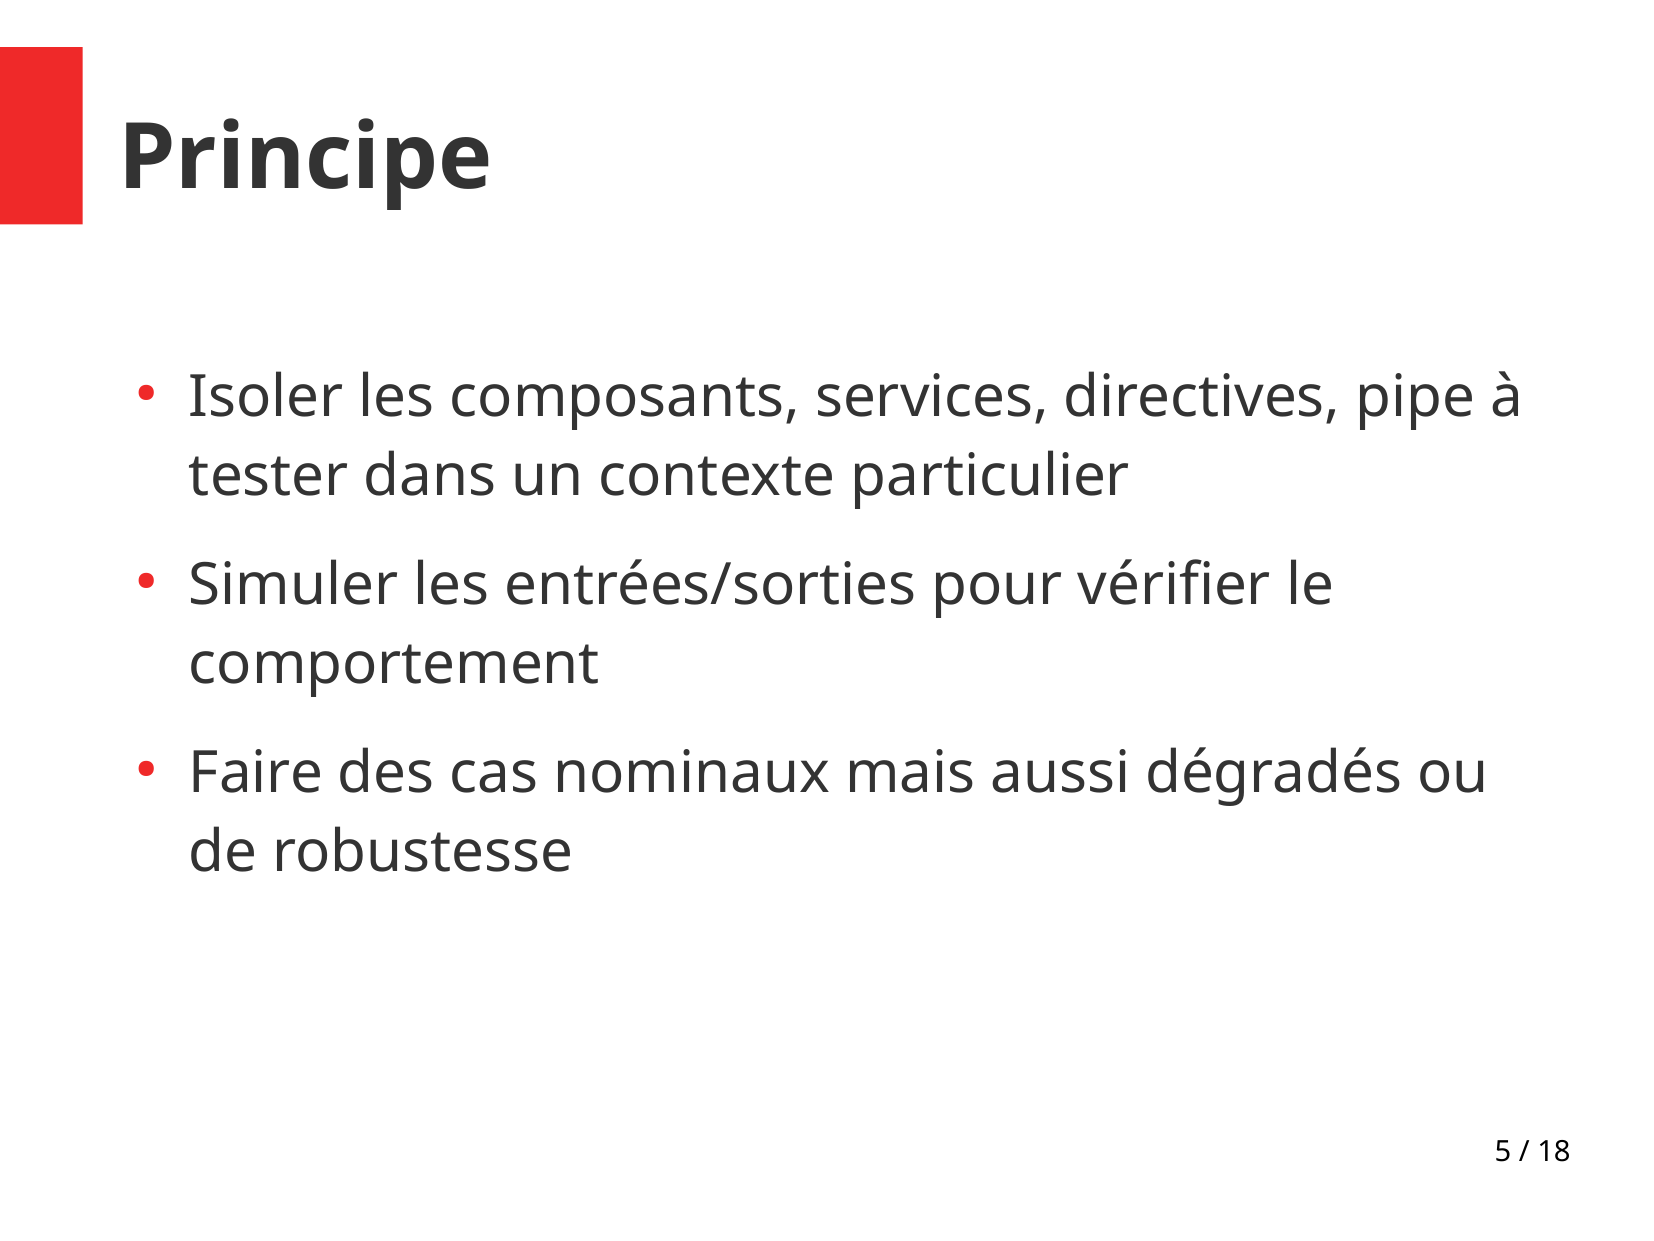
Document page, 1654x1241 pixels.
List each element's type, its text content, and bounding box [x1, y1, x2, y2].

title Principe [118, 49, 1571, 257]
list Isoler les composants, services, directives, pipe à tester dans un contexte particulier Simuler les entrées/sorties pour vérifier le comportement Faire des cas nominaux mais aussi dégradés ou de robustesse [118, 354, 1536, 1074]
